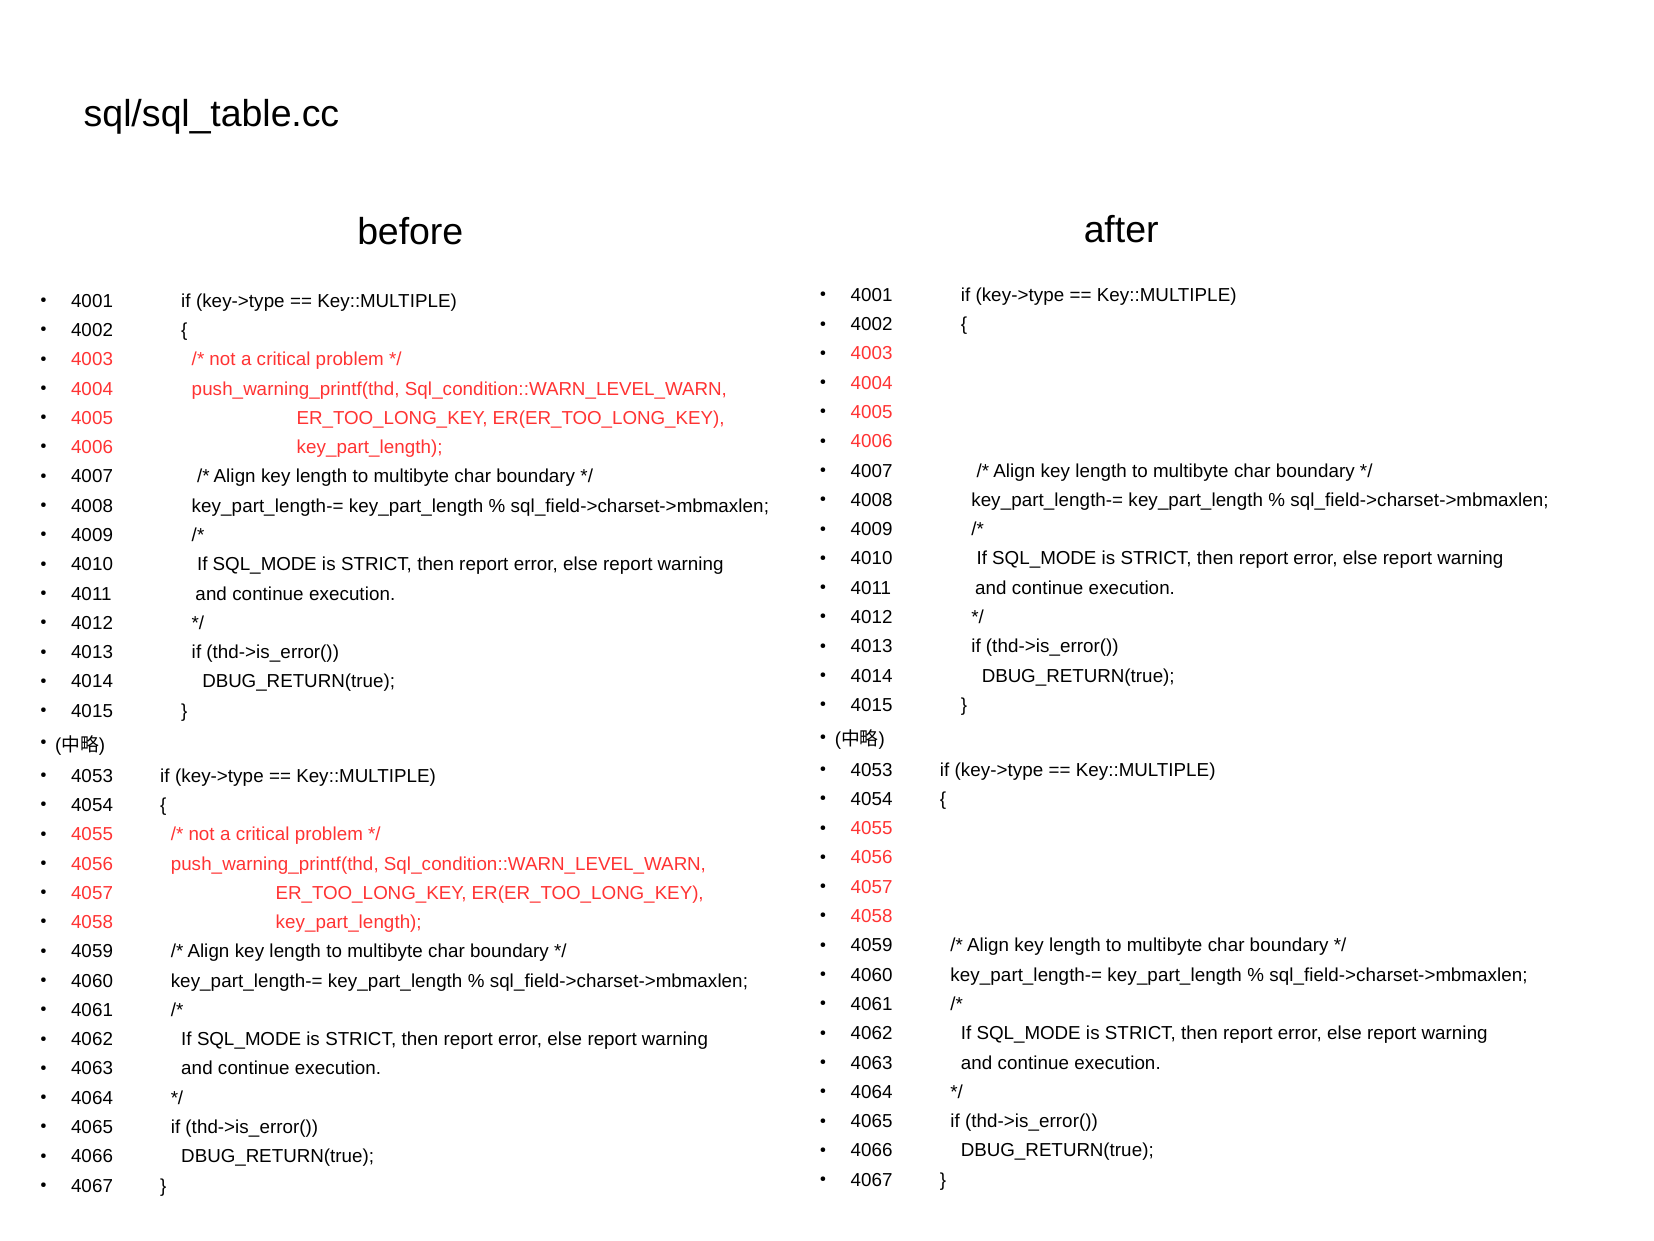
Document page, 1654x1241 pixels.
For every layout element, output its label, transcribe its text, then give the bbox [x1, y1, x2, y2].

text_box sql/sql_table.cc [68, 84, 356, 142]
text_box after [1069, 200, 1174, 258]
list 4001 if (key->type == Key::MULTIPLE) 4002 { 4003 4004 4005 4006 4007 /* Align key length to multibyte char boundary */ 4008 key_part_length-= key_part_length % sql_field->charset->mbmaxlen; 4009 /* 4010 If SQL_MODE is STRICT, then report error, else report warning 4011 and continue execution. 4012 */ 4013 if (thd->is_error()) 4014 DBUG_RETURN(true); 4015 } (中略) 4053 if (key->type == Key::MULTIPLE) 4054 { 4055 4056 4057 4058 4059 /* Align key length to multibyte char boundary */ 4060 key_part_length-= key_part_length % sql_field->charset->mbmaxlen; 4061 /* 4062 If SQL_MODE is STRICT, then report error, else report warning 4063 and continue execution. 4064 */ 4065 if (thd->is_error()) 4066 DBUG_RETURN(true); 4067 } [814, 284, 1589, 1211]
text_box before [342, 202, 479, 260]
list 4001 if (key->type == Key::MULTIPLE) 4002 { 4003 /* not a critical problem */ 4004 push_warning_printf(thd, Sql_condition::WARN_LEVEL_WARN, 4005 ER_TOO_LONG_KEY, ER(ER_TOO_LONG_KEY), 4006 key_part_length); 4007 /* Align key length to multibyte char boundary */ 4008 key_part_length-= key_part_length % sql_field->charset->mbmaxlen; 4009 /* 4010 If SQL_MODE is STRICT, then report error, else report warning 4011 and continue execution. 4012 */ 4013 if (thd->is_error()) 4014 DBUG_RETURN(true); 4015 } (中略) 4053 if (key->type == Key::MULTIPLE) 4054 { 4055 /* not a critical problem */ 4056 push_warning_printf(thd, Sql_condition::WARN_LEVEL_WARN, 4057 ER_TOO_LONG_KEY, ER(ER_TOO_LONG_KEY), 4058 key_part_length); 4059 /* Align key length to multibyte char boundary */ 4060 key_part_length-= key_part_length % sql_field->charset->mbmaxlen; 4061 /* 4062 If SQL_MODE is STRICT, then report error, else report warning 4063 and continue execution. 4064 */ 4065 if (thd->is_error()) 4066 DBUG_RETURN(true); 4067 } [35, 290, 809, 1217]
